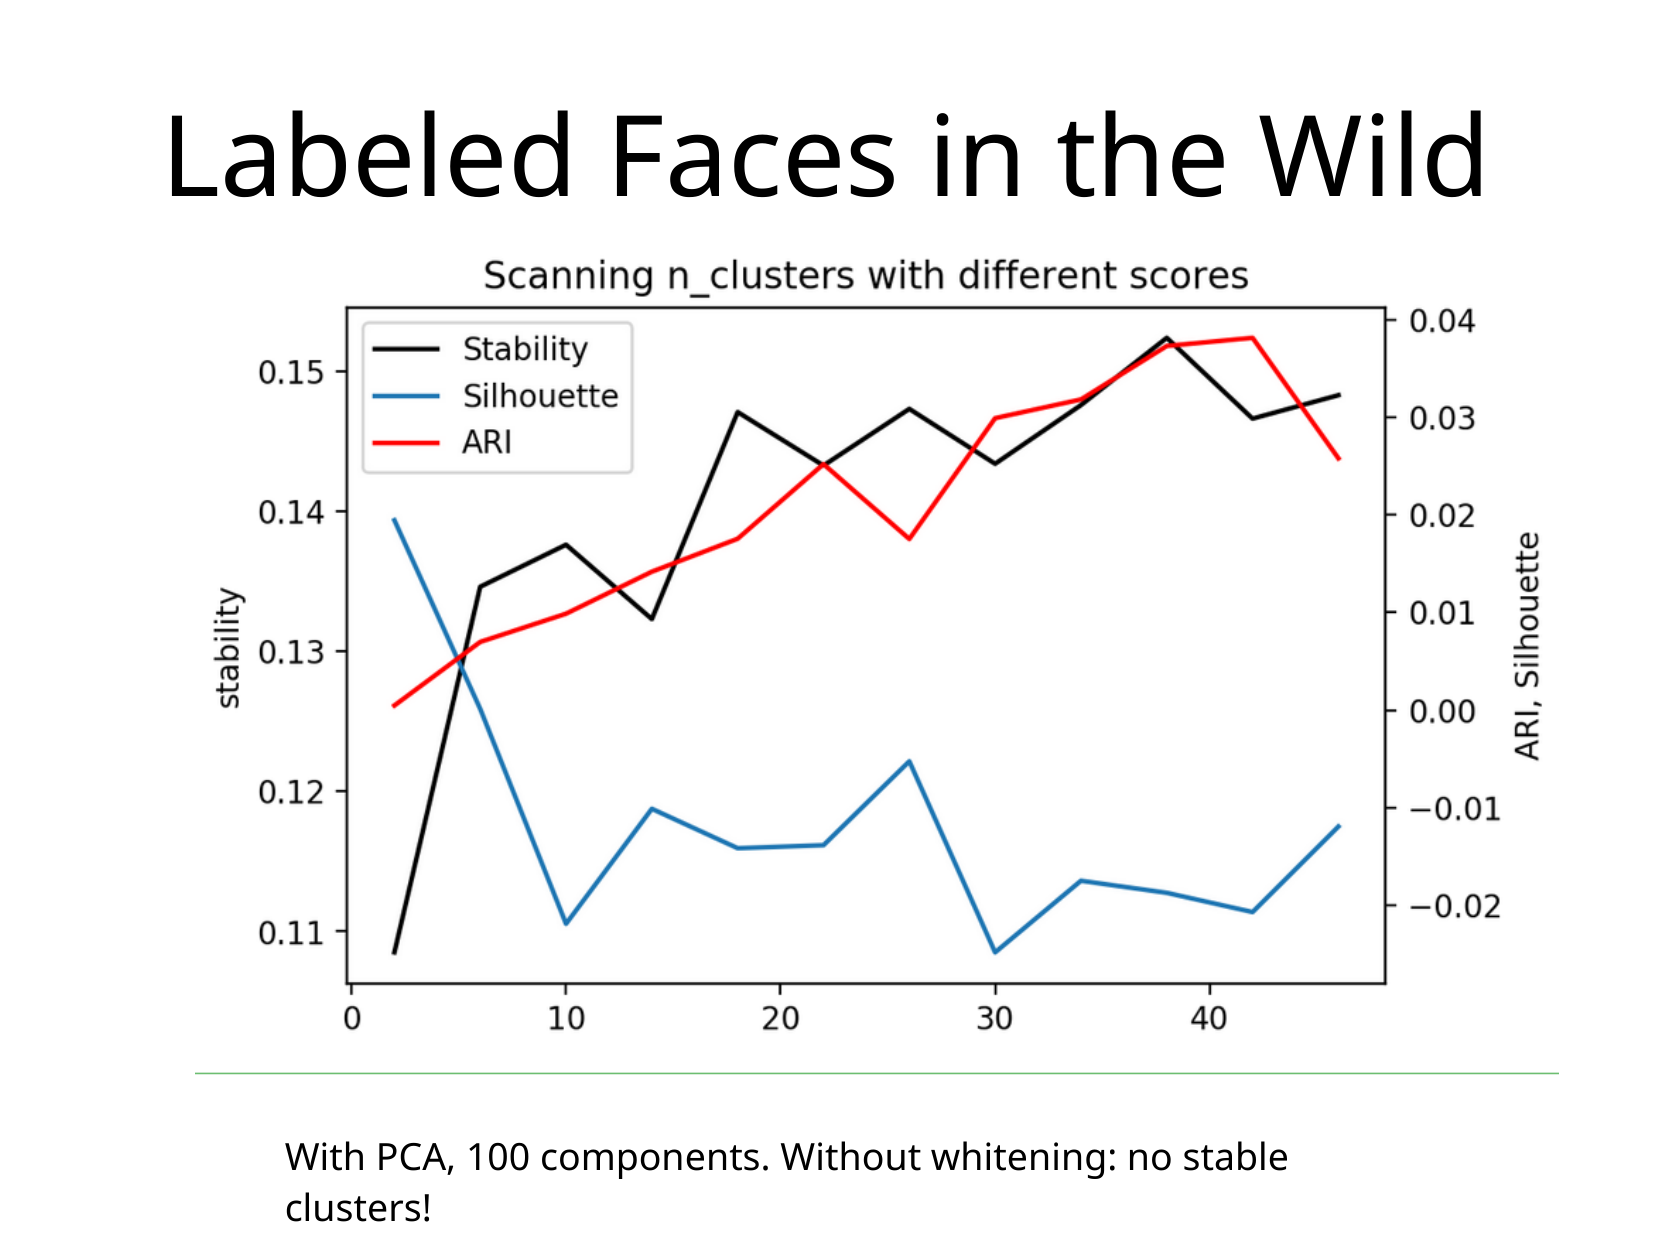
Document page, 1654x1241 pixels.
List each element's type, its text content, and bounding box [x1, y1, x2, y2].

title Labeled Faces in the Wild [82, 49, 1571, 257]
picture [195, 226, 1559, 1081]
text_box With PCA, 100 components. Without whitening: no stable clusters! [270, 1123, 1456, 1177]
